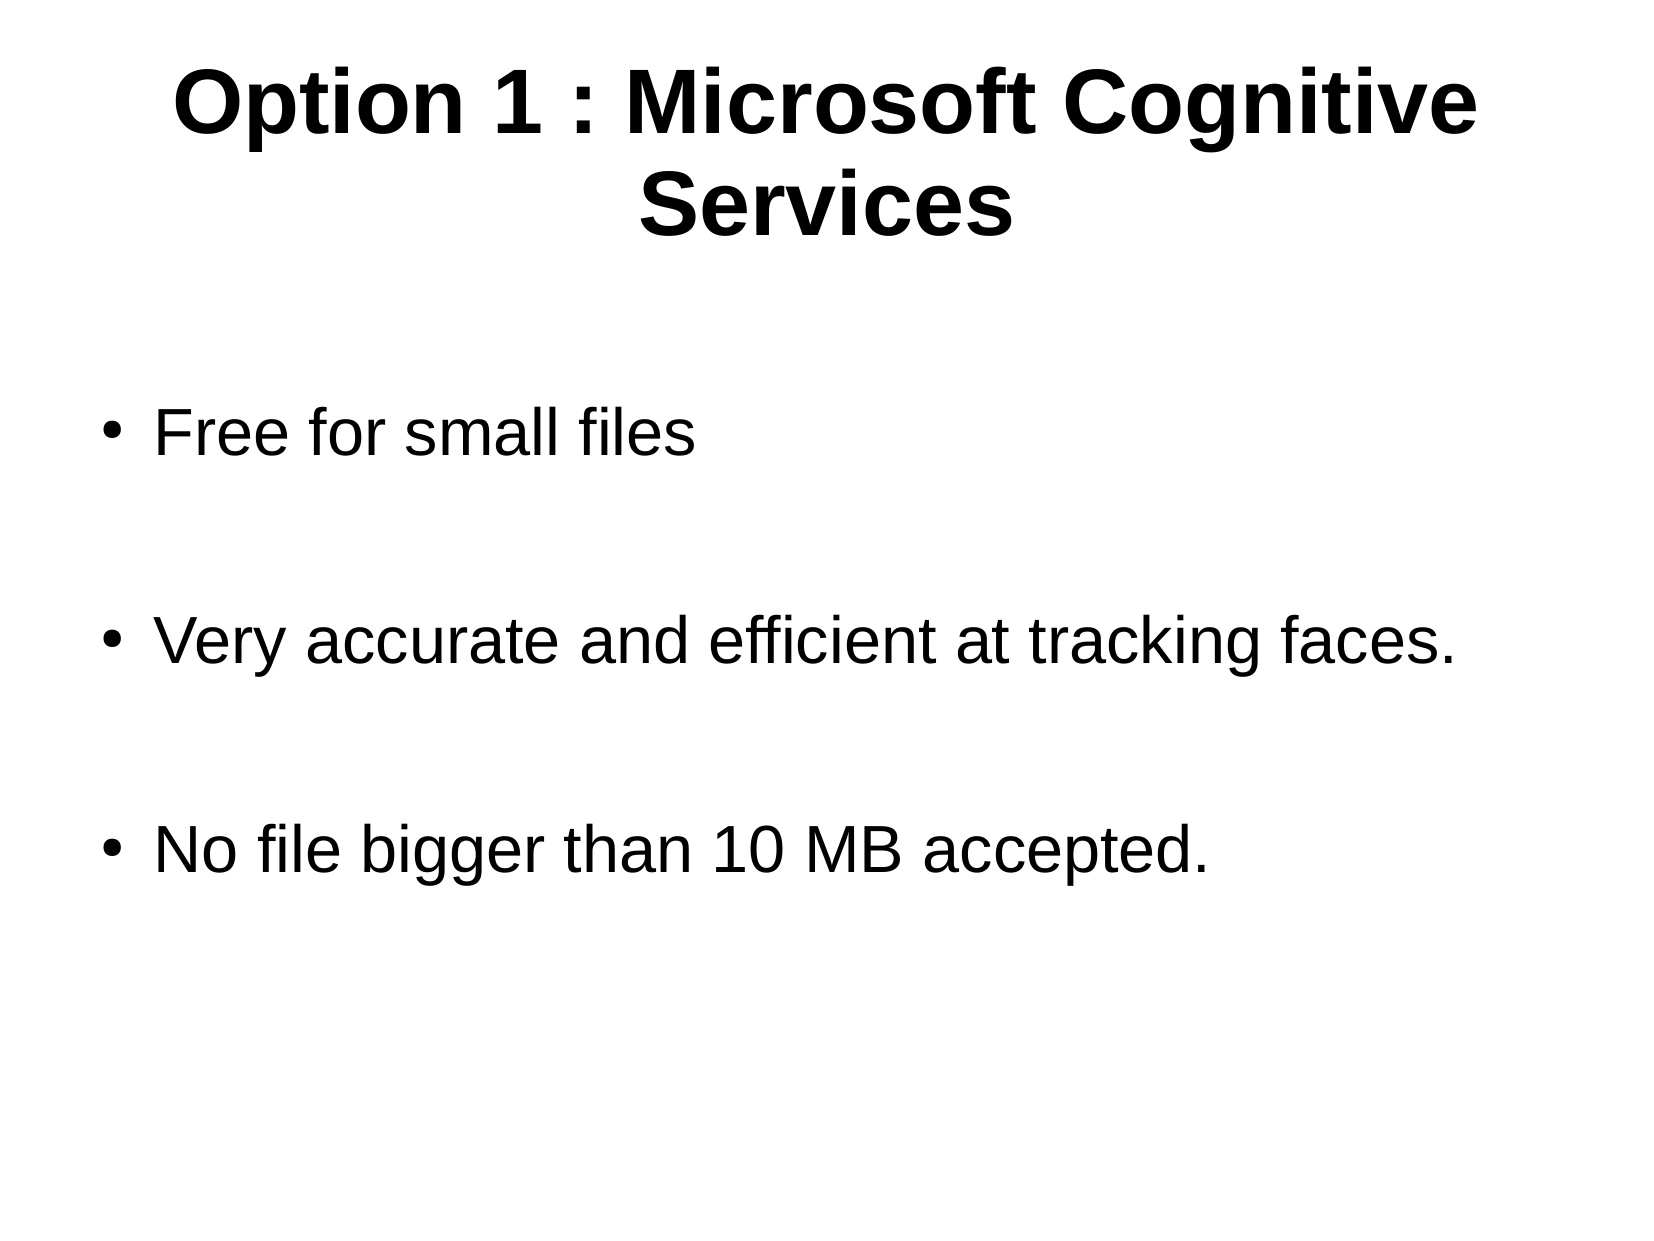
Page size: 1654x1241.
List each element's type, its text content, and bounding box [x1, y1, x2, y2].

title Option 1 : Microsoft Cognitive Services [82, 49, 1571, 257]
list Free for small files Very accurate and efficient at tracking faces. No file bigger than 10 MB accepted. [82, 290, 1571, 1010]
